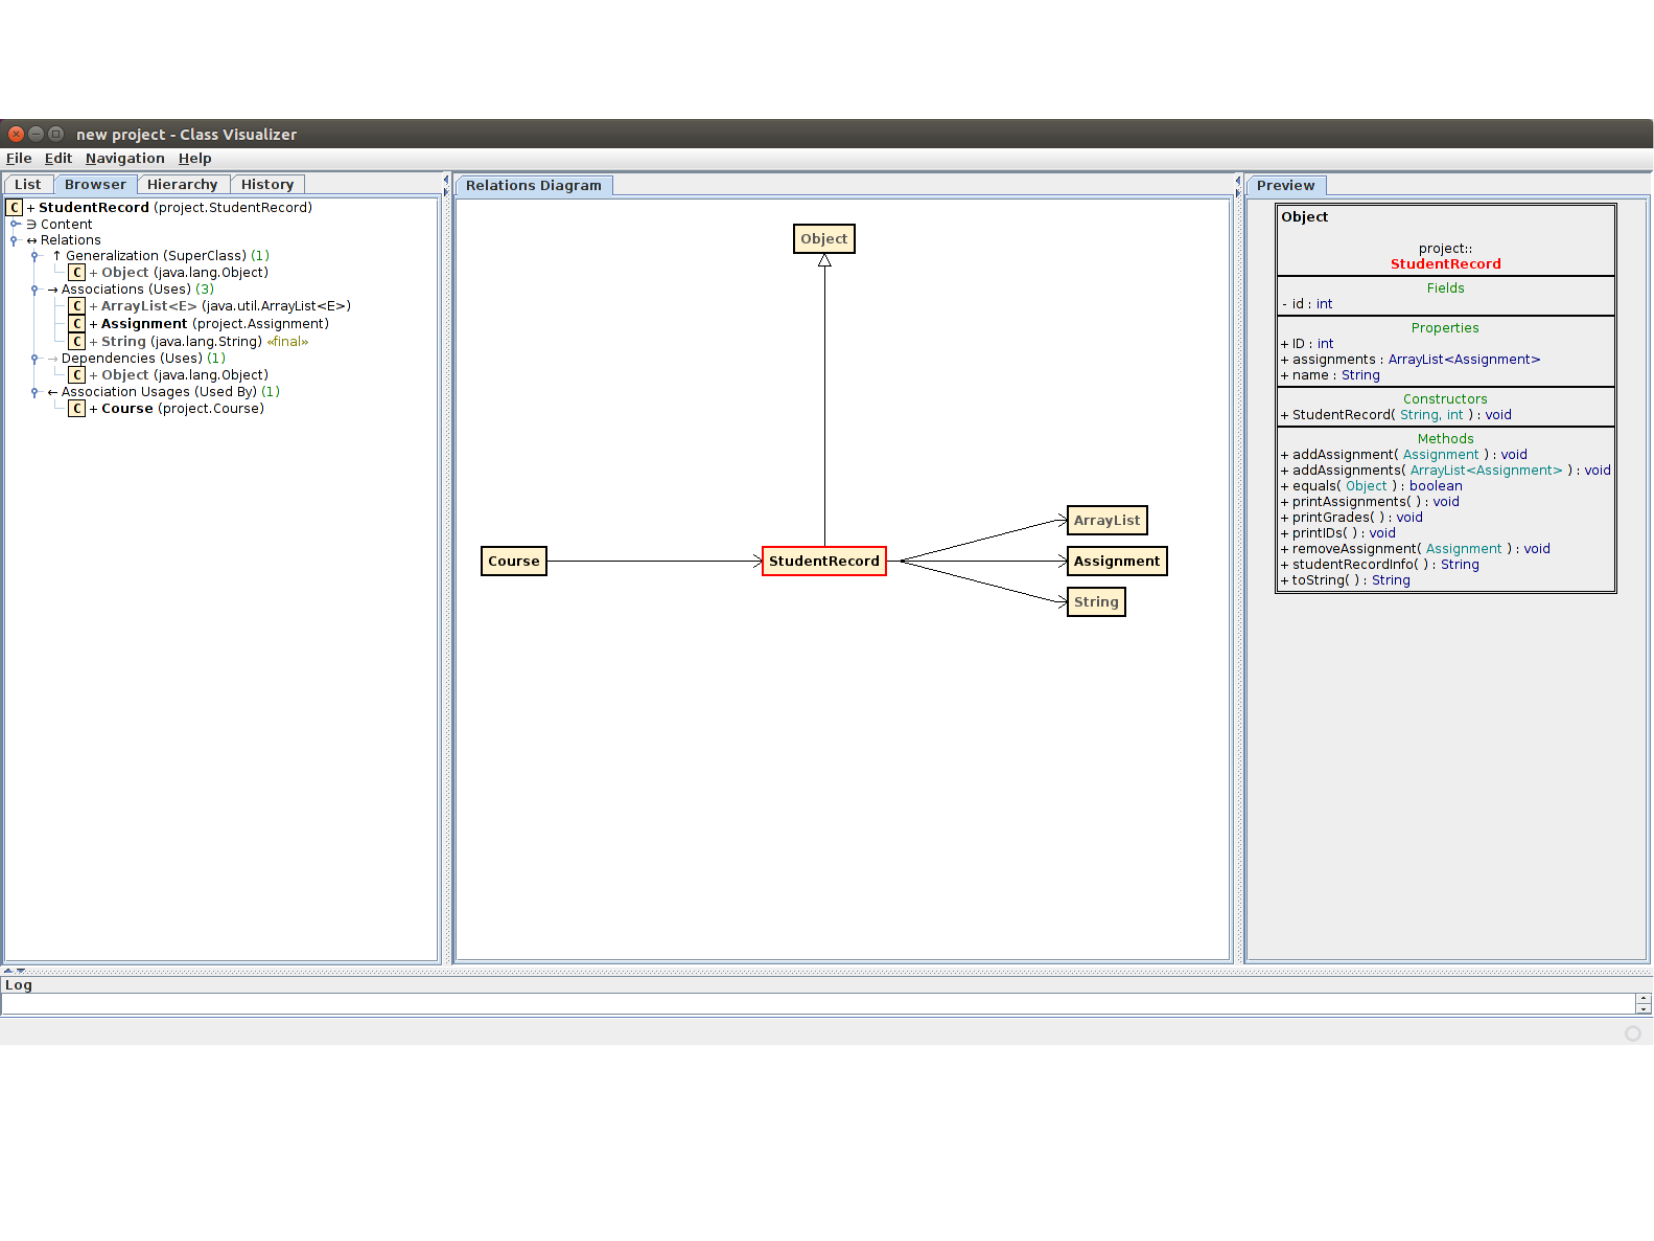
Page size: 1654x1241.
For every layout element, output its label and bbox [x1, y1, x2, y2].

picture [0, 119, 1654, 1045]
